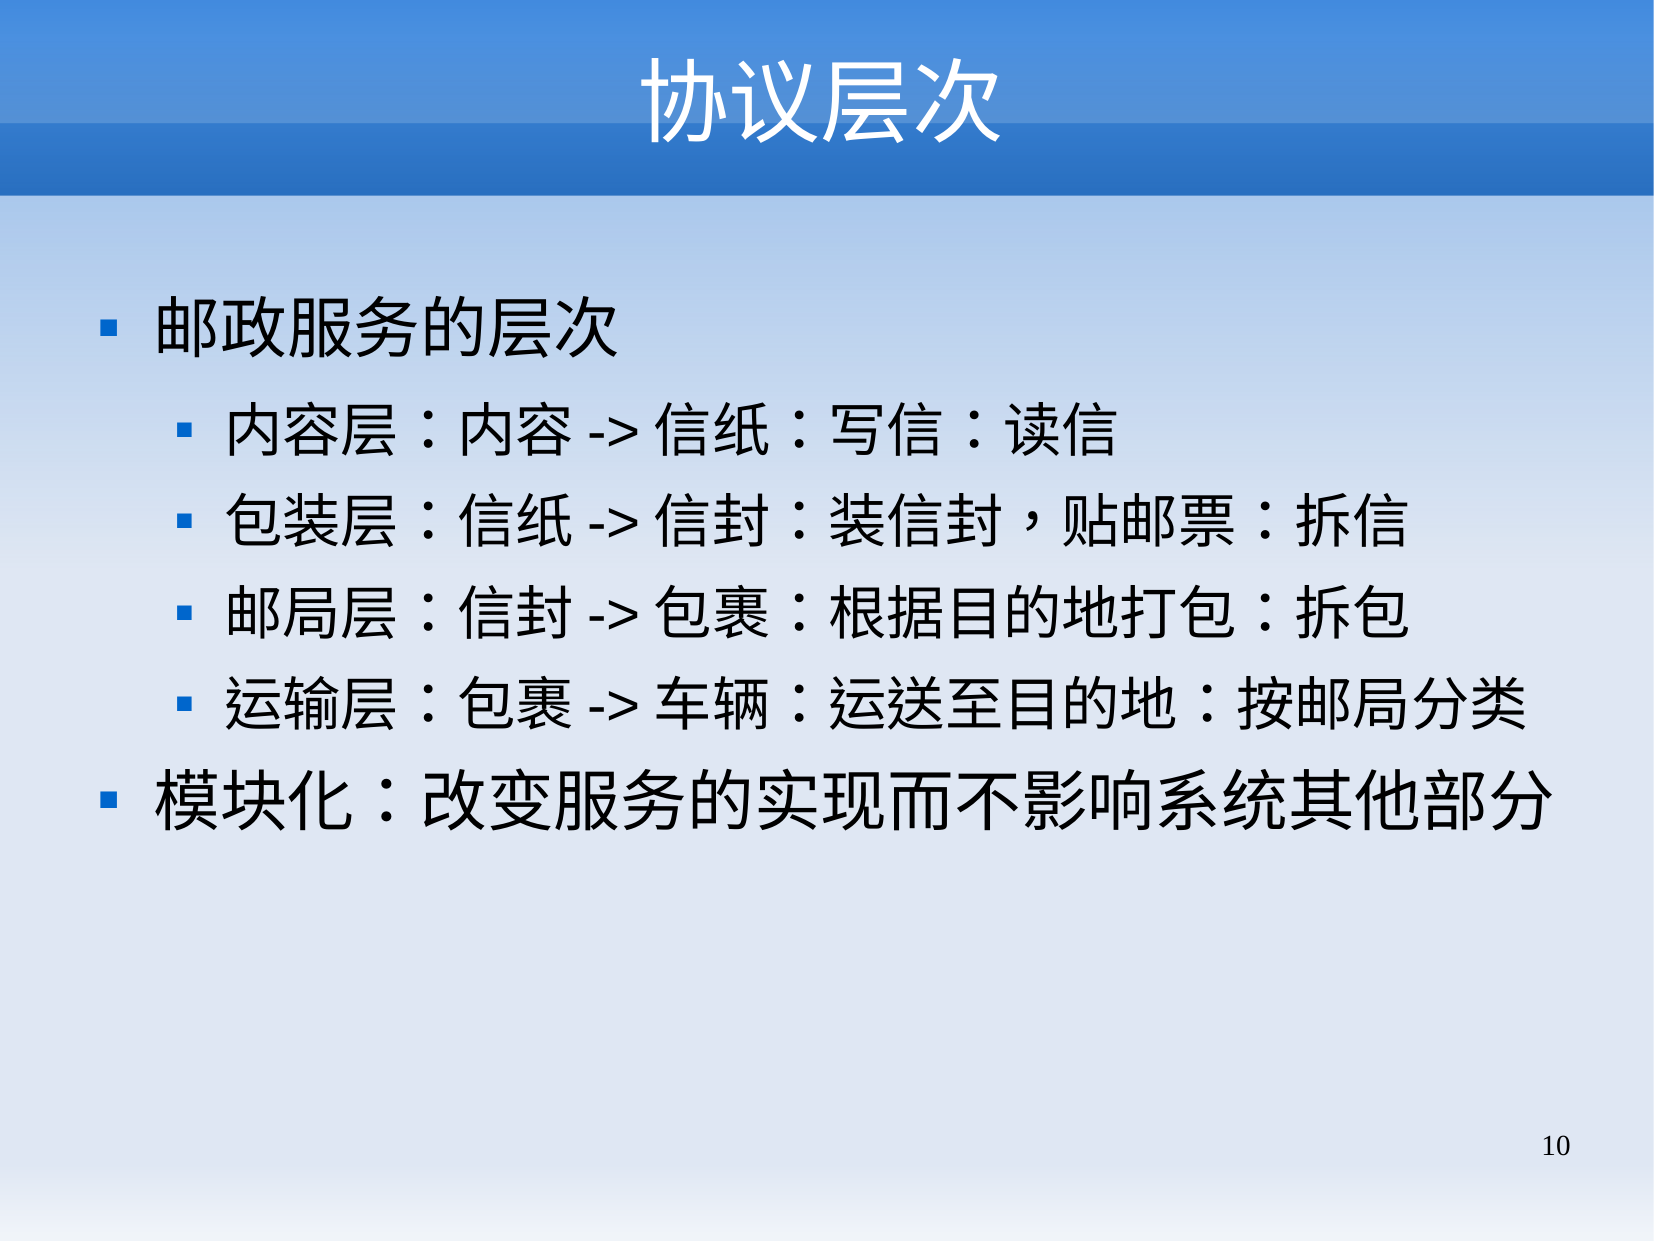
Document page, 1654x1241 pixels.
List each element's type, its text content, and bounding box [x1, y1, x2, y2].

picture [0, 0, 1654, 1241]
title 协议层次 [76, 0, 1565, 208]
list 邮政服务的层次 内容层：内容->信纸：写信：读信 包装层：信纸->信封：装信封，贴邮票：拆信 邮局层：信封->包裹：根据目的地打包：拆包 运输层：包裹->车辆：运送至目的地：按邮局分类 模块化：改变服务的实现而不影响系统其他部分 [82, 290, 1571, 1109]
